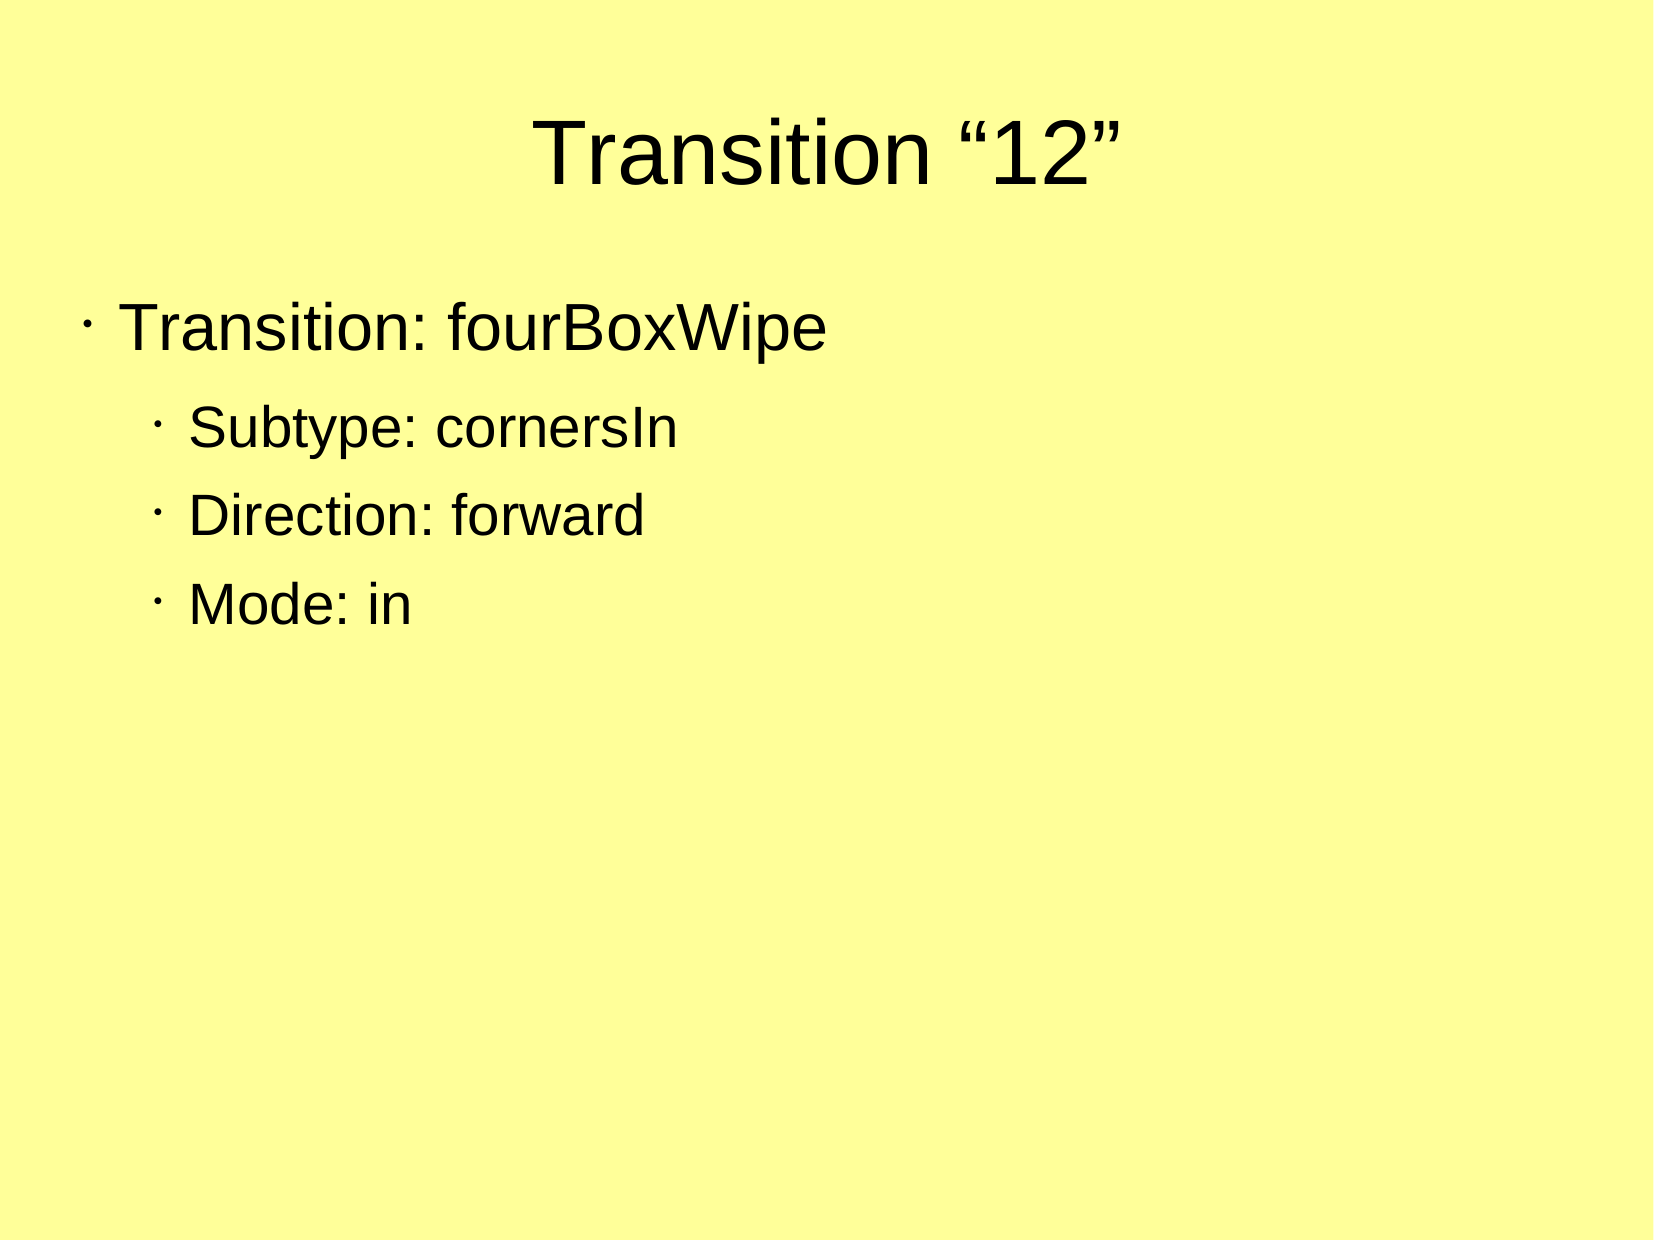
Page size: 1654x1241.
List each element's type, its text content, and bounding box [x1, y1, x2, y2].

list Transition: fourBoxWipe Subtype: cornersIn Direction: forward Mode: in [82, 290, 1571, 1080]
title Transition “12” [82, 49, 1571, 257]
